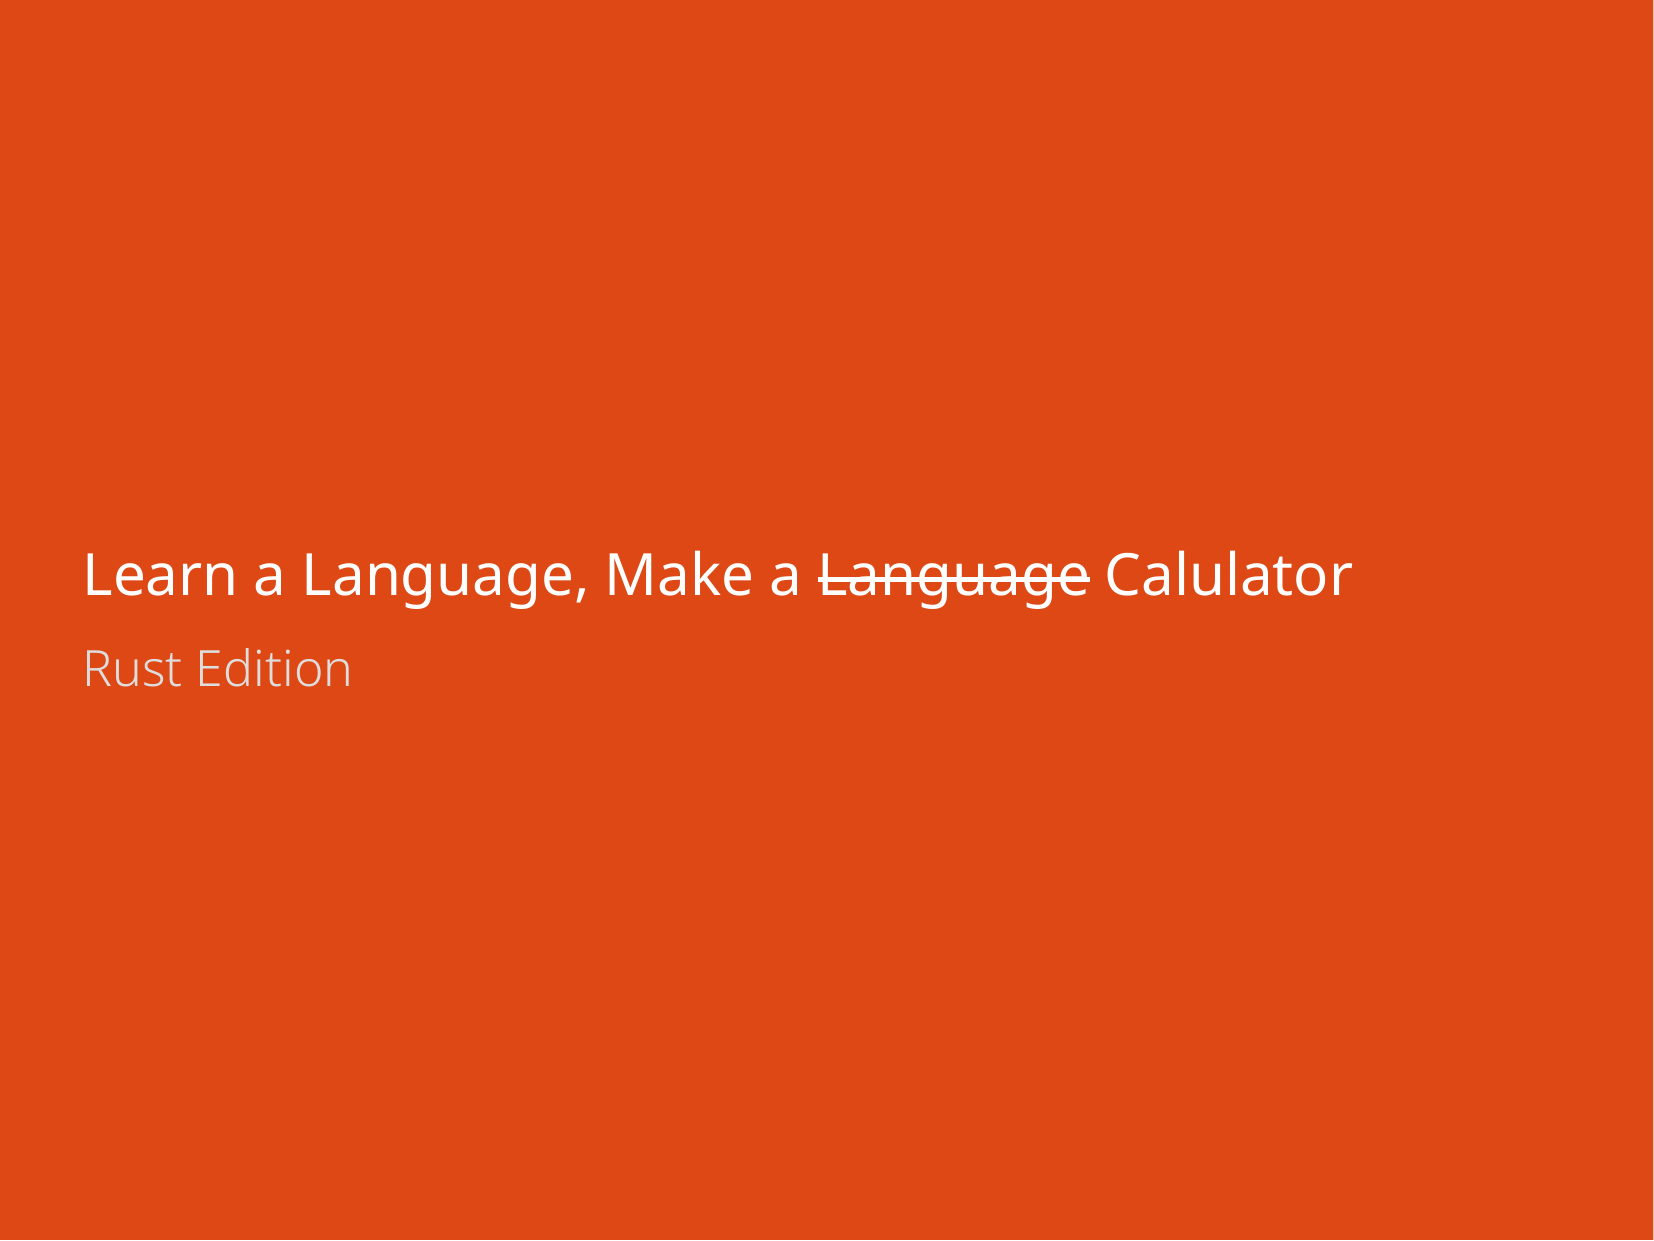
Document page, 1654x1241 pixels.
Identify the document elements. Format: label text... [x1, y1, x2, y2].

title Learn a Language, Make a Language Calulator [82, 519, 1571, 625]
subtitle Rust Edition [82, 625, 1571, 709]
